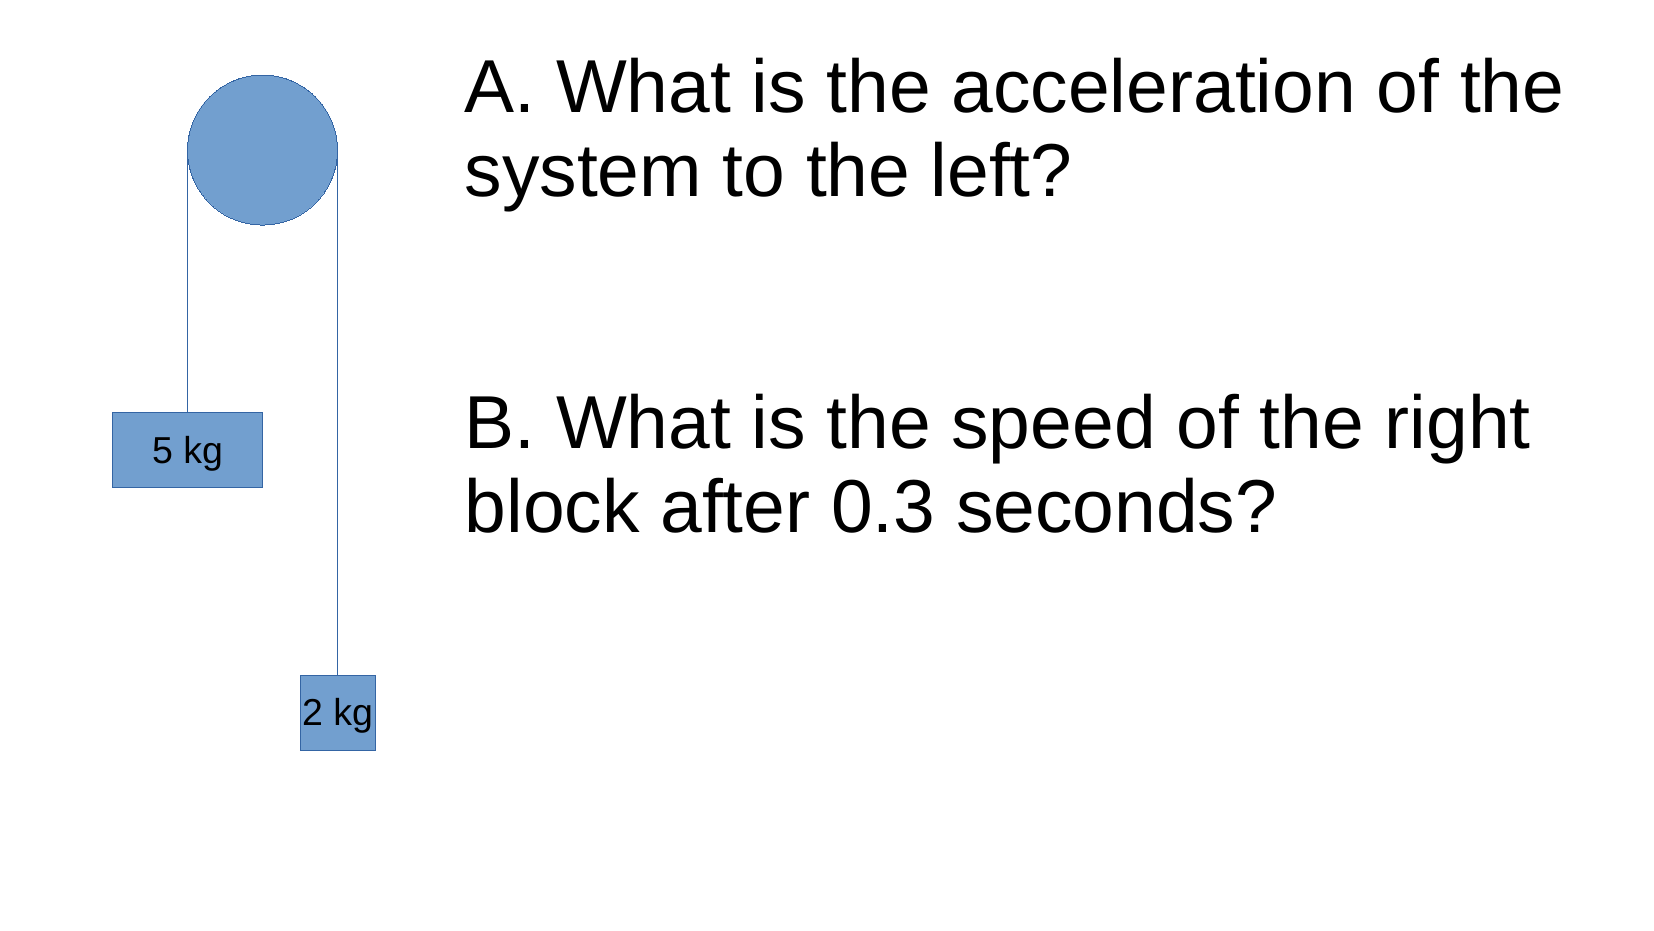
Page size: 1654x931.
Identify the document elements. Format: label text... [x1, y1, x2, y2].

text_box 2 kg [300, 675, 376, 751]
text_box A. What is the acceleration of the system to the left? B. What is the speed of the right block after 0.3 seconds? [450, 37, 1651, 800]
text_box [187, 75, 338, 226]
text_box 5 kg [112, 412, 263, 488]
